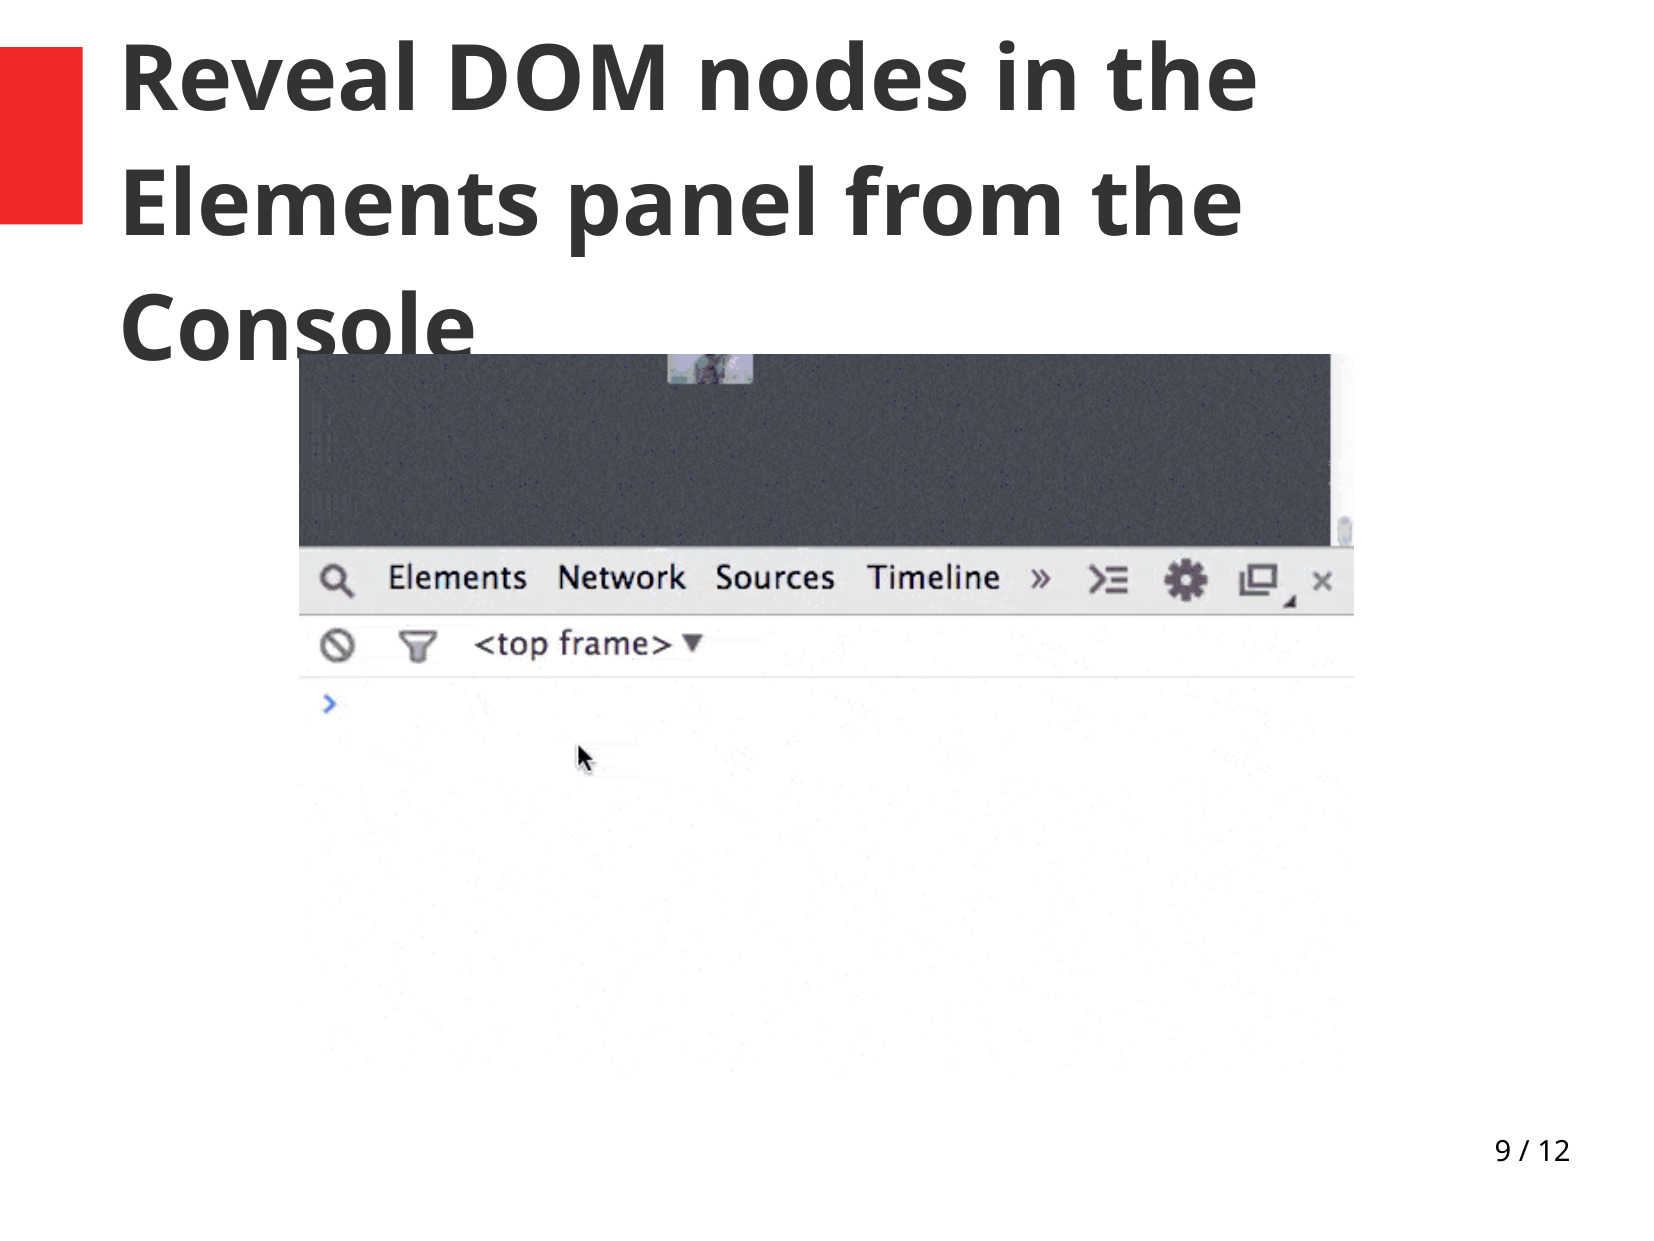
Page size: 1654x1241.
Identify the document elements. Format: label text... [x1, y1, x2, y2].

picture [299, 354, 1354, 1074]
title Reveal DOM nodes in the Elements panel from the Console [118, 39, 1571, 361]
